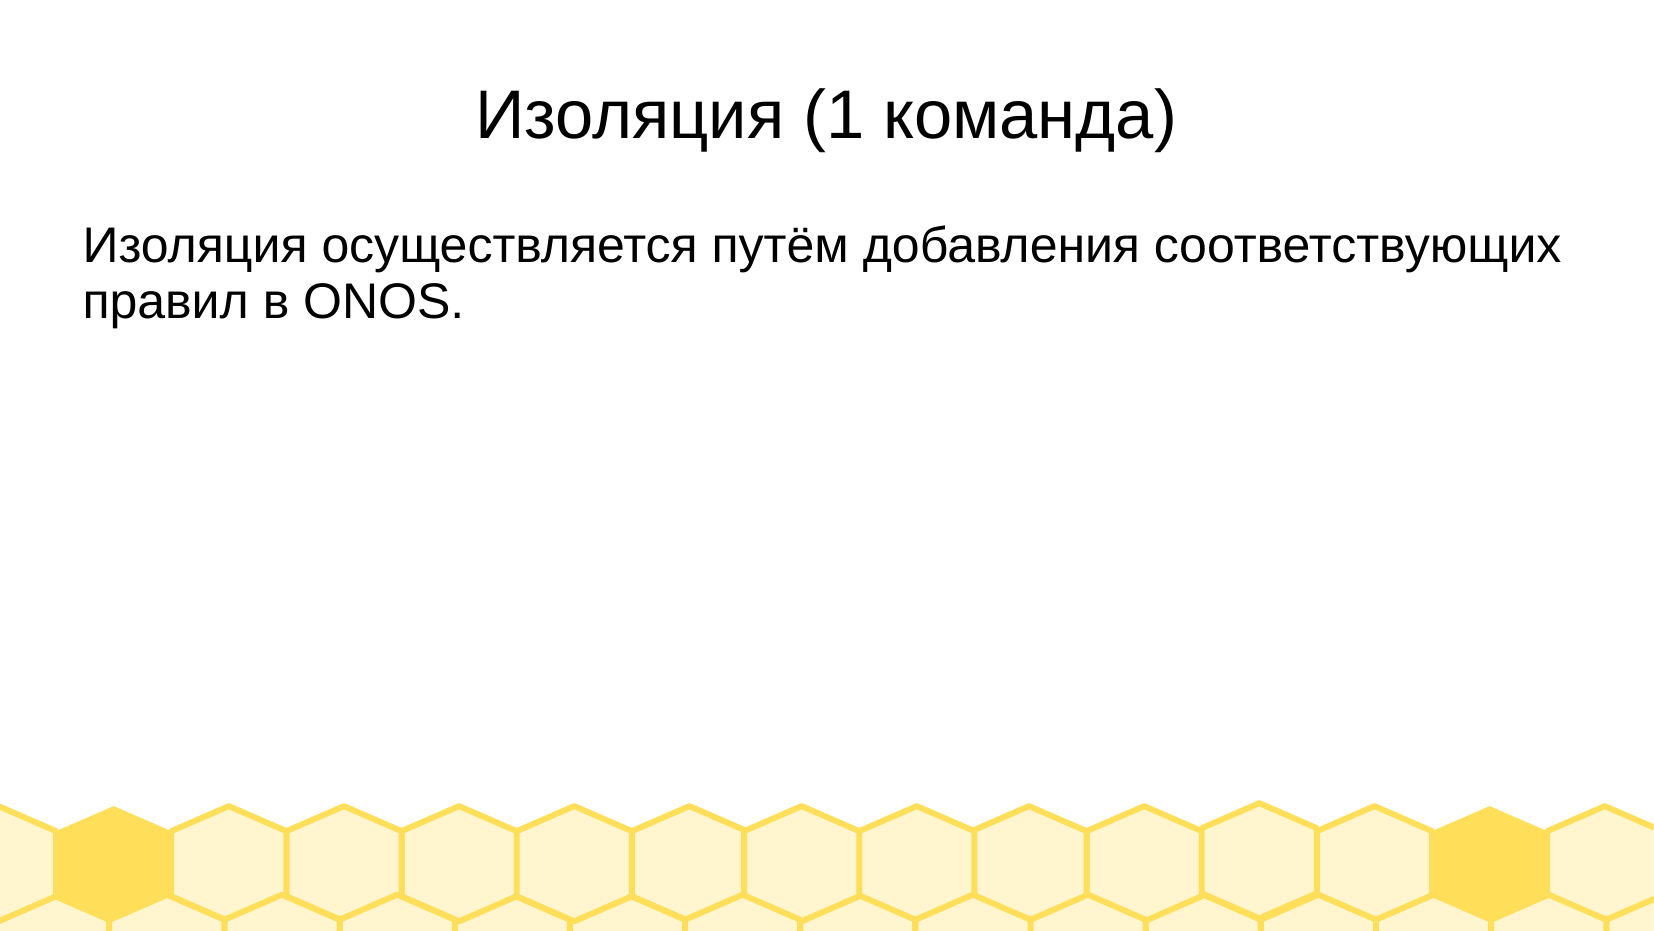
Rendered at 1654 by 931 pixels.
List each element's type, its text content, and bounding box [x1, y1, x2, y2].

title Изоляция (1 команда) [82, 37, 1571, 193]
list Изоляция осуществляется путём добавления соответствующих правил в ONOS. [82, 217, 1571, 758]
